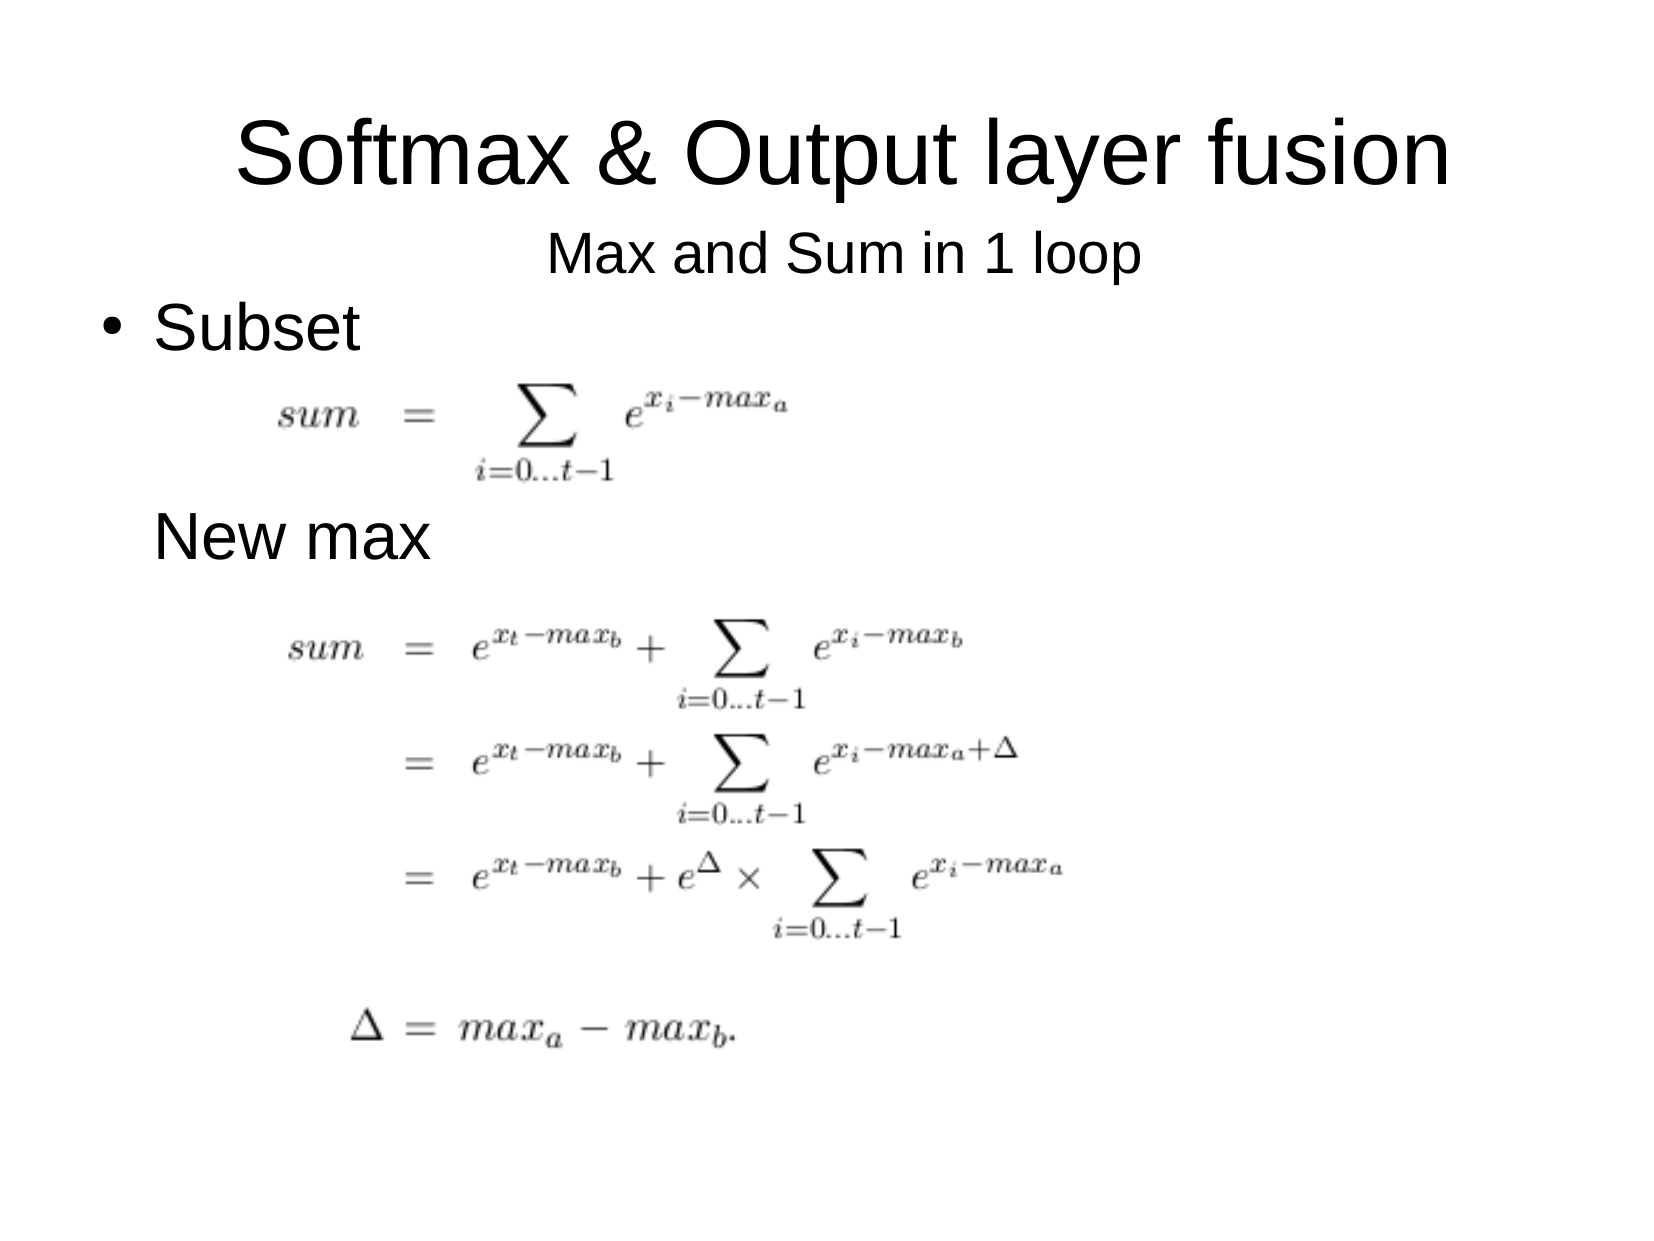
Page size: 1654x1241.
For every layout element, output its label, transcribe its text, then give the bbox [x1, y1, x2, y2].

picture [259, 592, 1075, 969]
picture [259, 377, 806, 494]
list Subset New max [82, 290, 1571, 815]
picture [342, 1003, 745, 1061]
title Max and Sum in 1 loop [82, 149, 1571, 290]
title Softmax & Output layer fusion [82, 49, 1571, 149]
